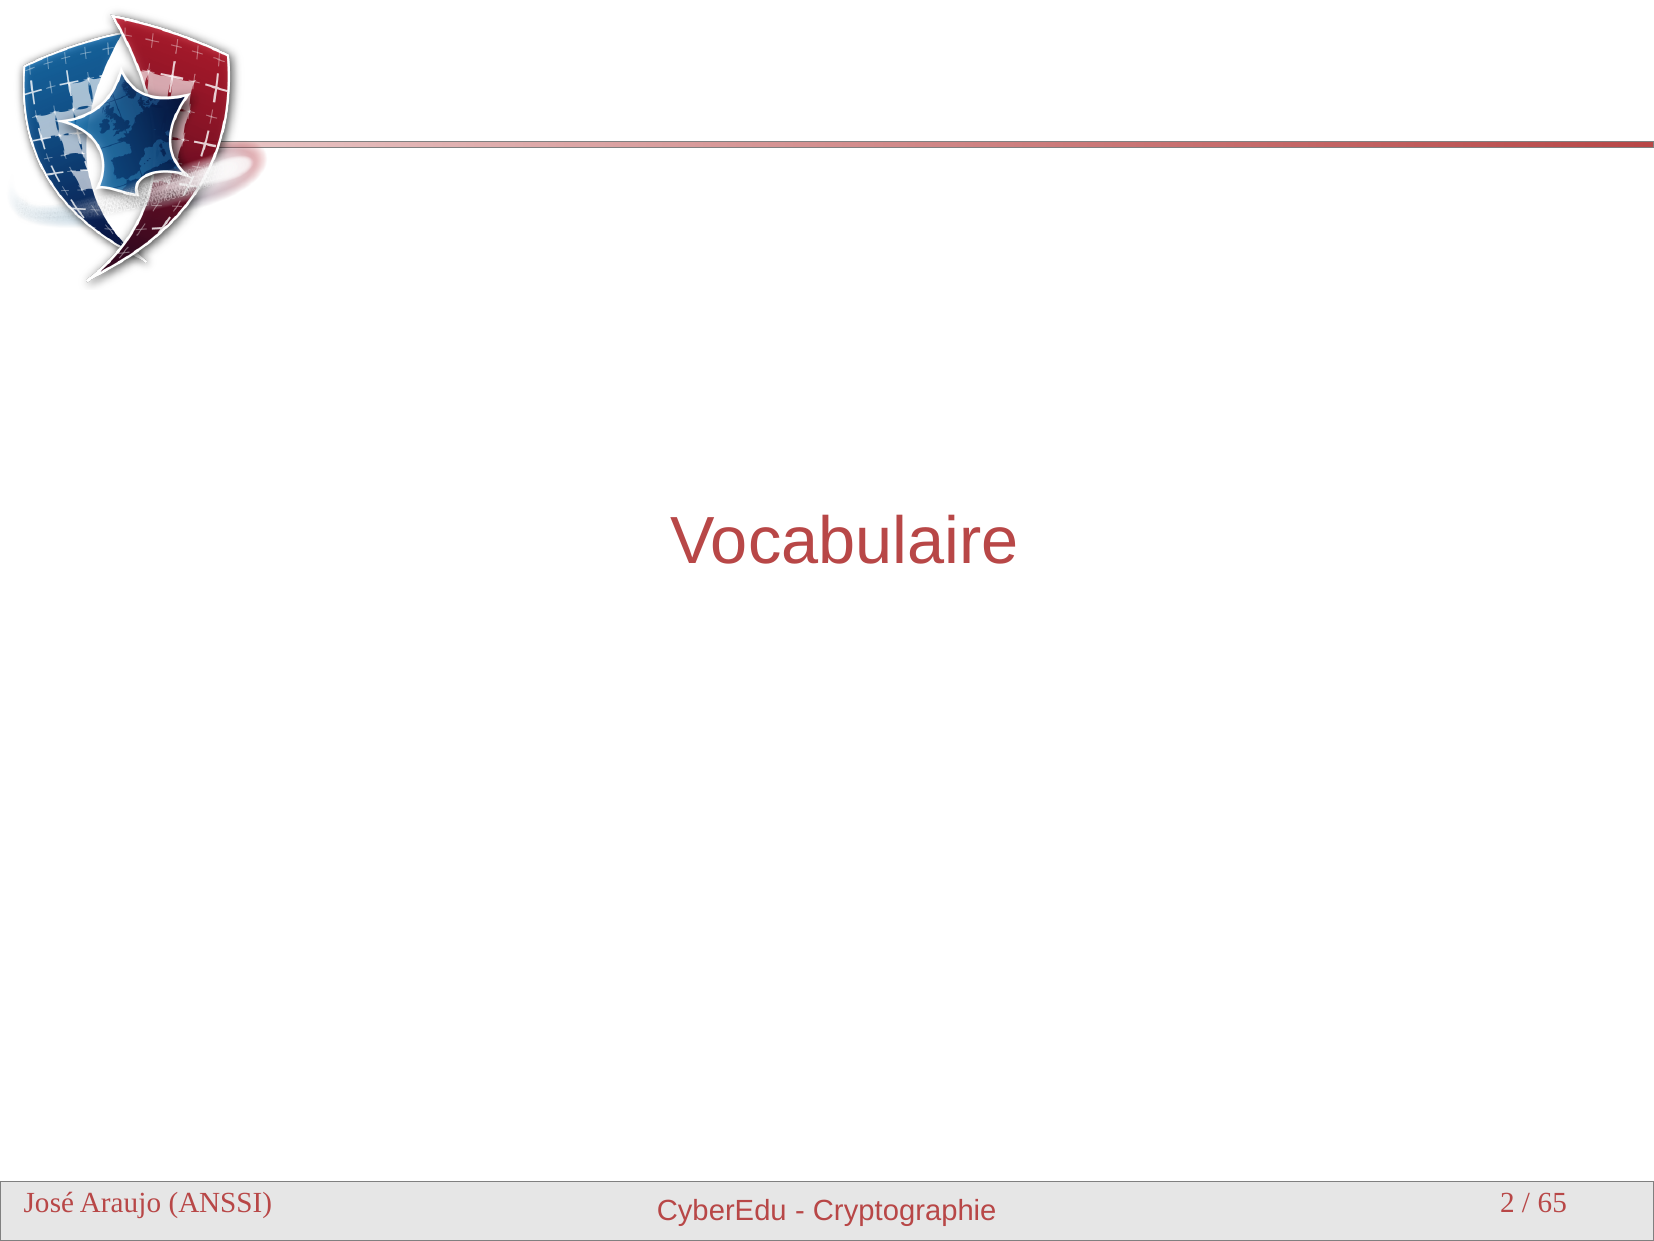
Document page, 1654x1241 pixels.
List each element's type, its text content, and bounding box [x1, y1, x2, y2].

text_box Vocabulaire [118, 489, 1571, 579]
picture [0, 0, 272, 290]
